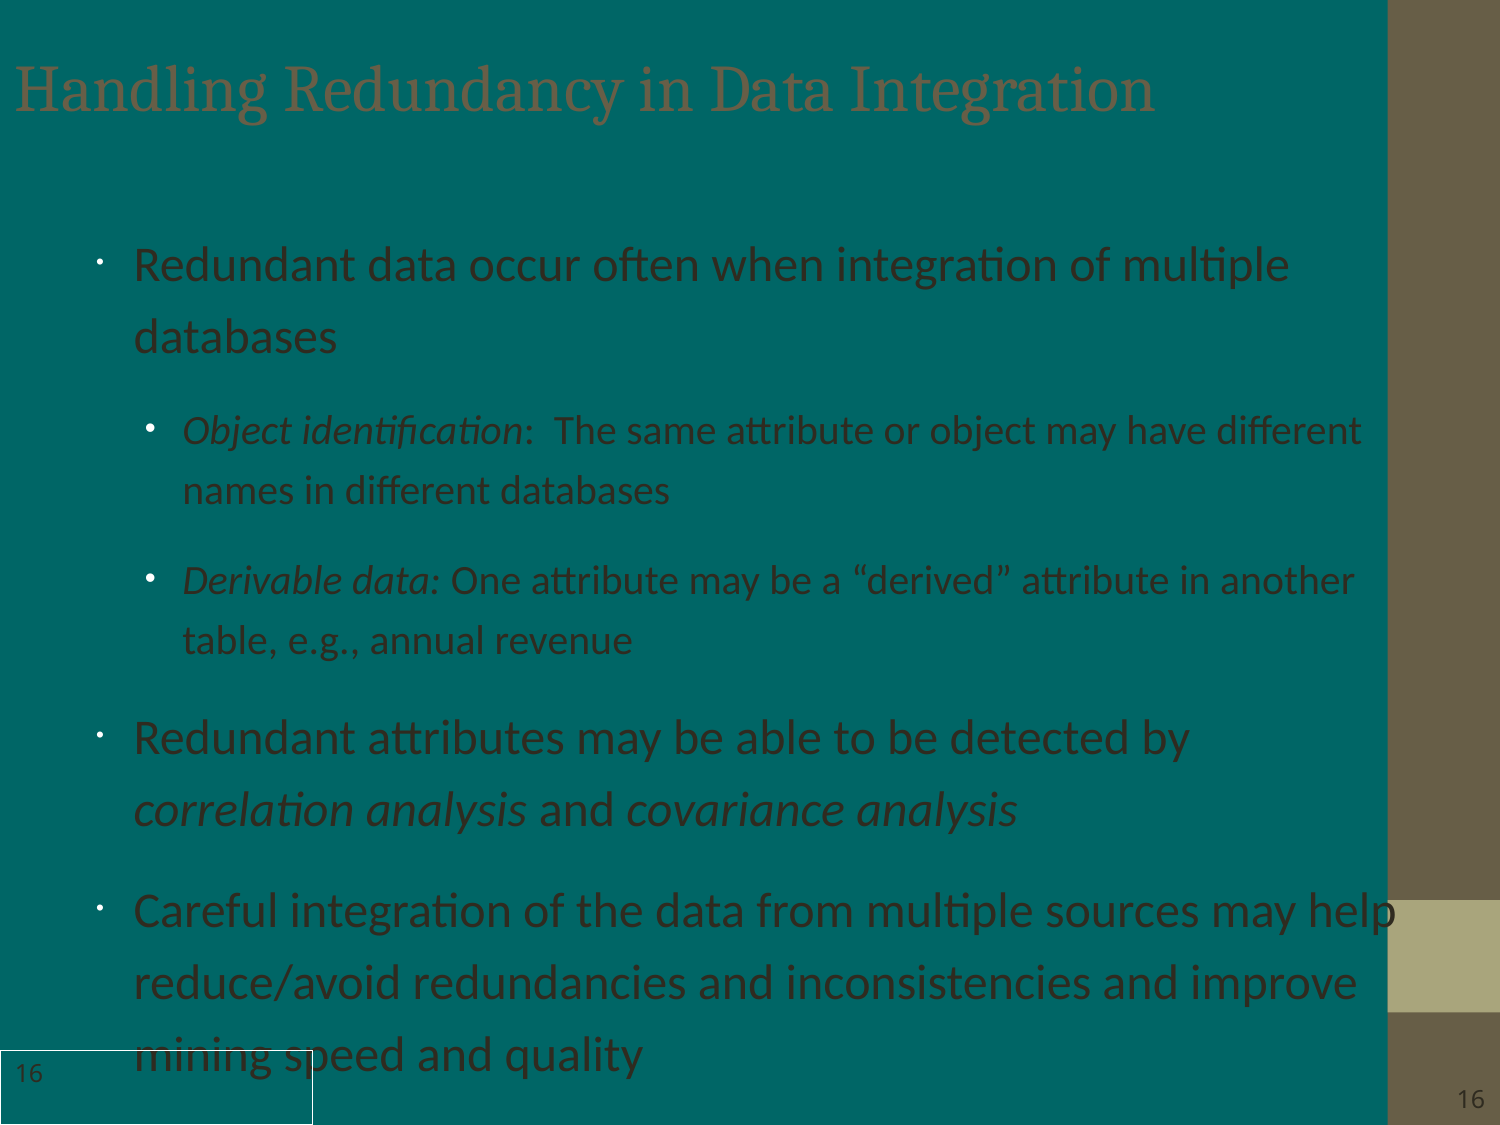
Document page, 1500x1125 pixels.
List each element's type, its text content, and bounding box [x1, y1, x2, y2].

slide_number <number> [0, 1050, 313, 1125]
title Handling Redundancy in Data Integration [0, 37, 1488, 150]
text_box <number> [1187, 1062, 1500, 1125]
list Redundant data occur often when integration of multiple databases Object identification: The same attribute or object may have different names in different databases Derivable data: One attribute may be a “derived” attribute in another table, e.g., annual revenue Redundant attributes may be able to be detected by correlation analysis and covariance analysis Careful integration of the data from multiple sources may help reduce/avoid redundancies and inconsistencies and improve mining speed and quality [62, 212, 1425, 1063]
